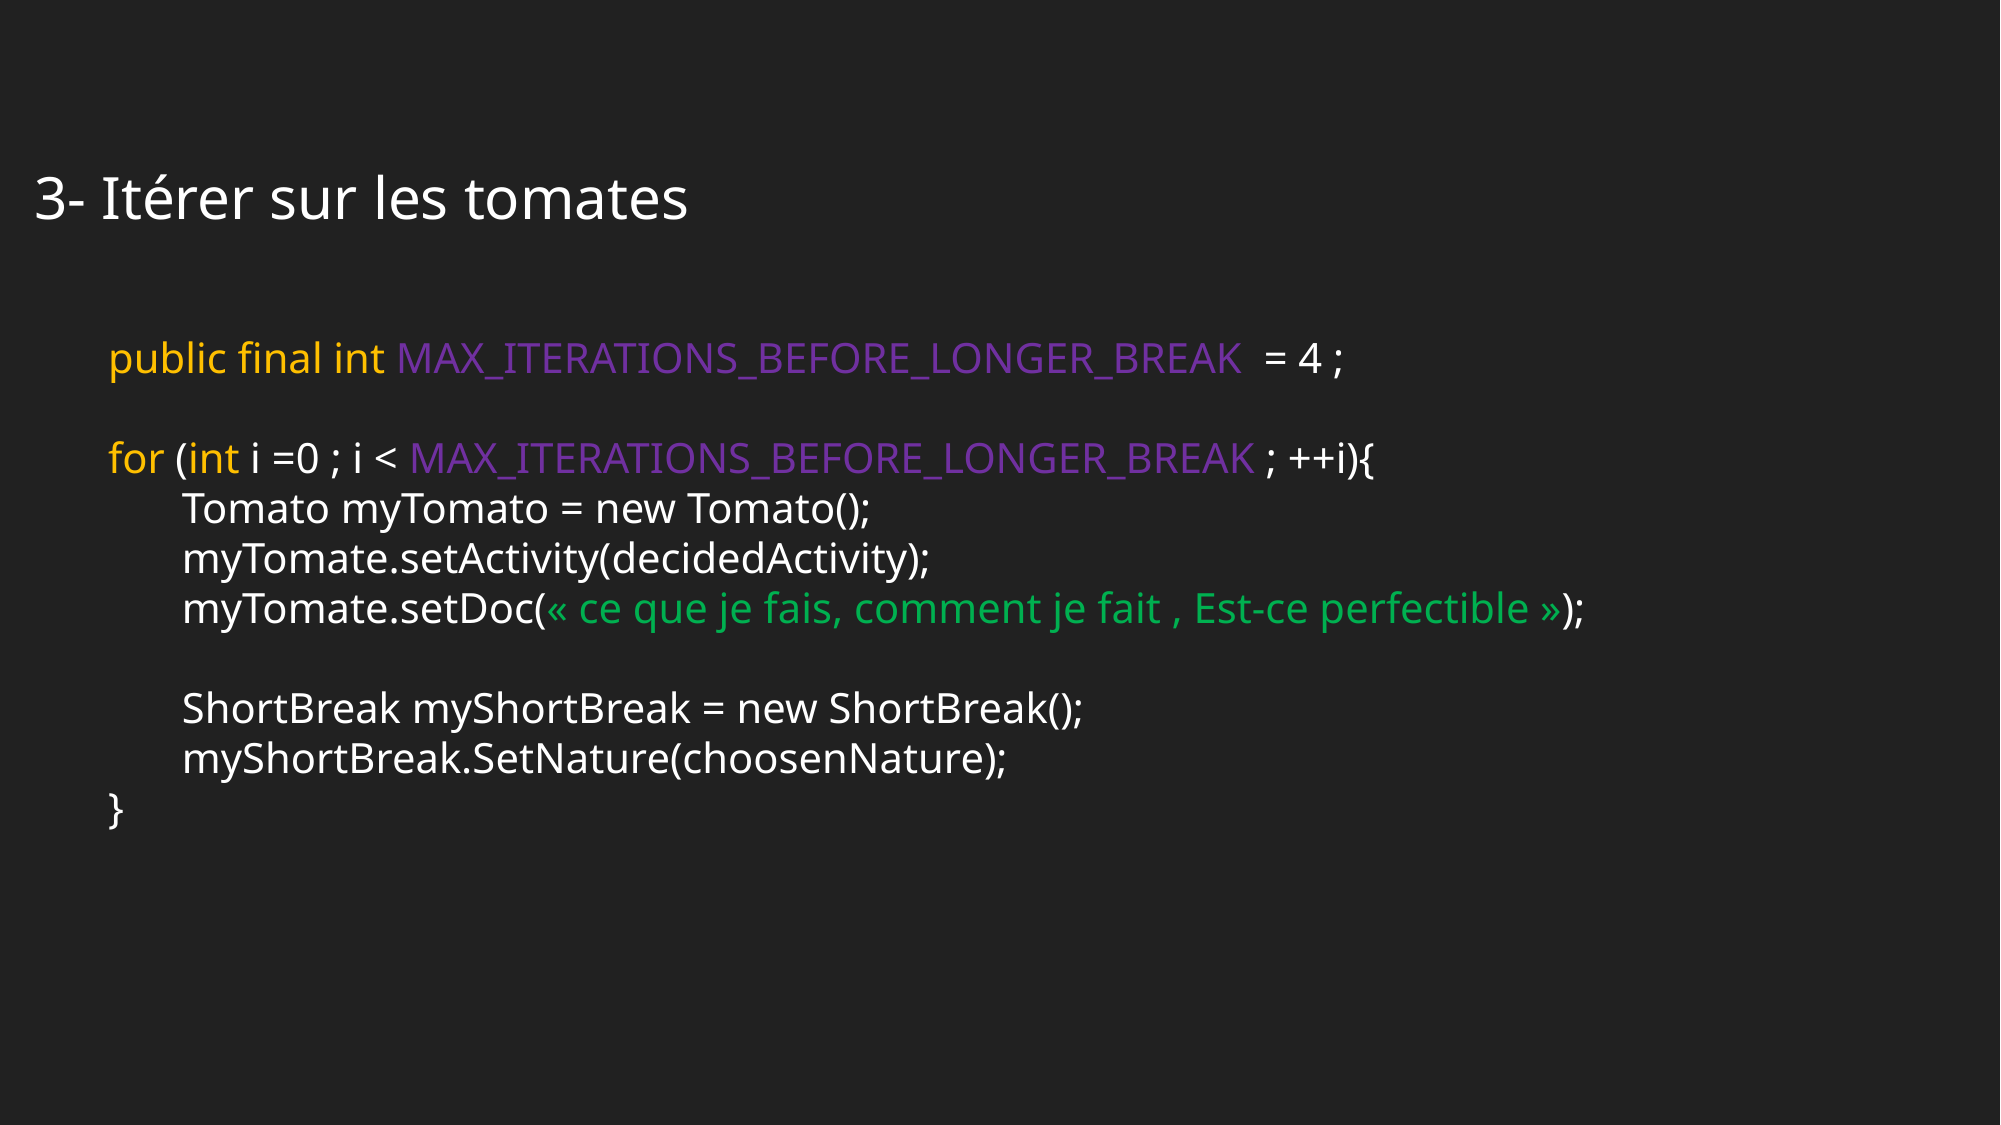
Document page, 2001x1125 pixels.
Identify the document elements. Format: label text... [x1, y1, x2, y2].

text_box 3- Itérer sur les tomates public final int MAX_ITERATIONS_BEFORE_LONGER_BREAK = 4 ; for (int i =0 ; i < MAX_ITERATIONS_BEFORE_LONGER_BREAK ; ++i){ Tomato myTomato = new Tomato(); myTomate.setActivity(decidedActivity); myTomate.setDoc(« ce que je fais, comment je fait , Est-ce perfectible »); ShortBreak myShortBreak = new ShortBreak(); myShortBreak.SetNature(choosenNature); } [19, 154, 1933, 840]
